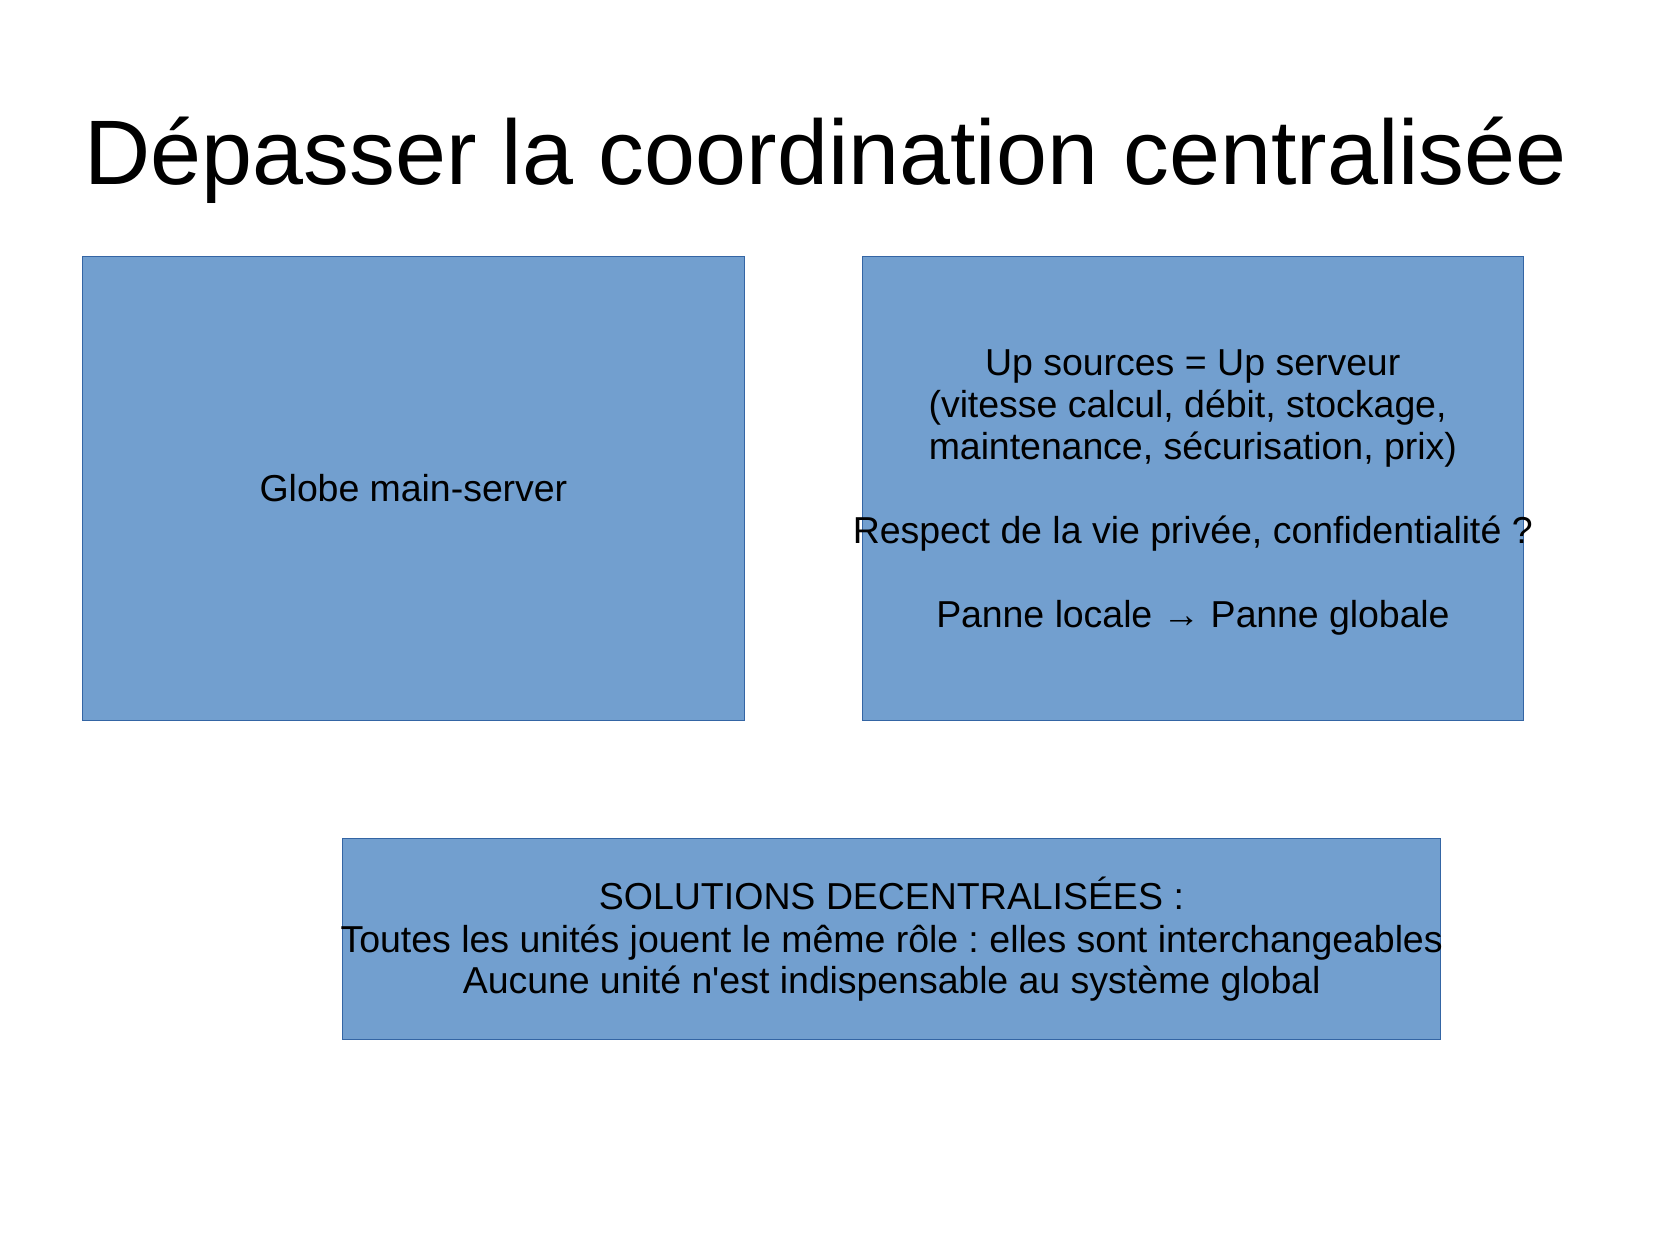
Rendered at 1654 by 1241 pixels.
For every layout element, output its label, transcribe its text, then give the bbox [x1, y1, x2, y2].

text_box SOLUTIONS DECENTRALISÉES : Toutes les unités jouent le même rôle : elles sont interchangeables Aucune unité n'est indispensable au système global [342, 838, 1441, 1040]
title Dépasser la coordination centralisée [82, 49, 1571, 257]
text_box Up sources = Up serveur (vitesse calcul, débit, stockage, maintenance, sécurisation, prix) Respect de la vie privée, confidentialité ? Panne locale → Panne globale [862, 256, 1524, 721]
text_box Globe main-server [82, 256, 745, 721]
